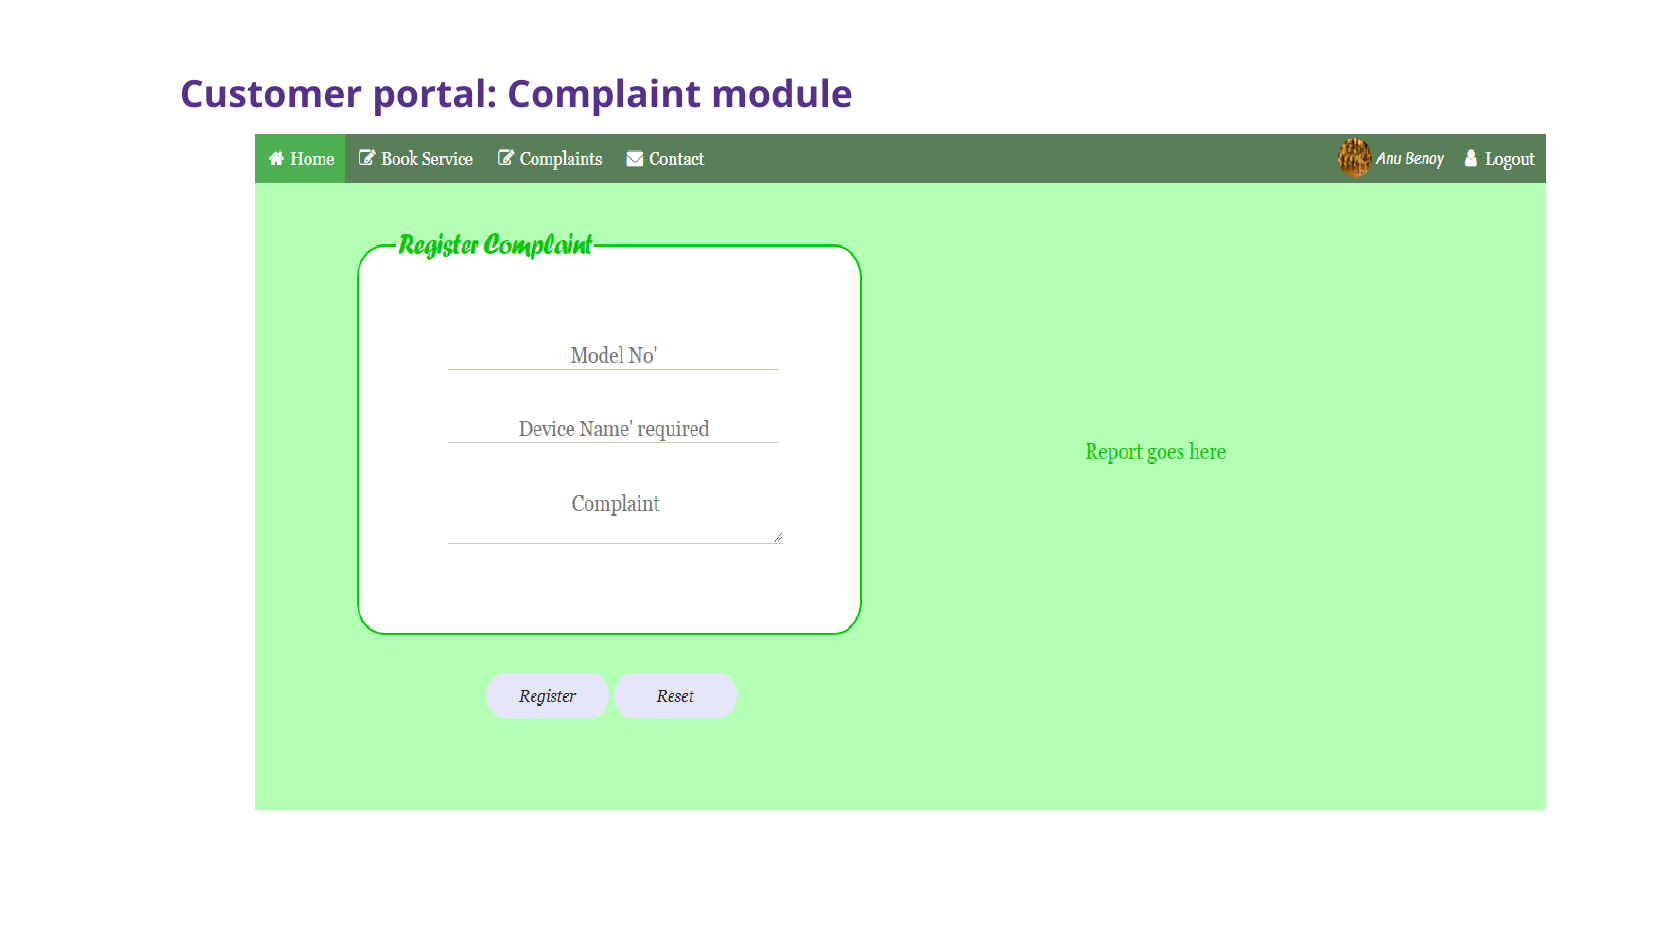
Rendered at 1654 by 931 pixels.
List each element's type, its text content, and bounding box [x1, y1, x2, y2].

text_box Customer portal: Complaint module [165, 60, 1096, 164]
picture [255, 134, 1546, 811]
